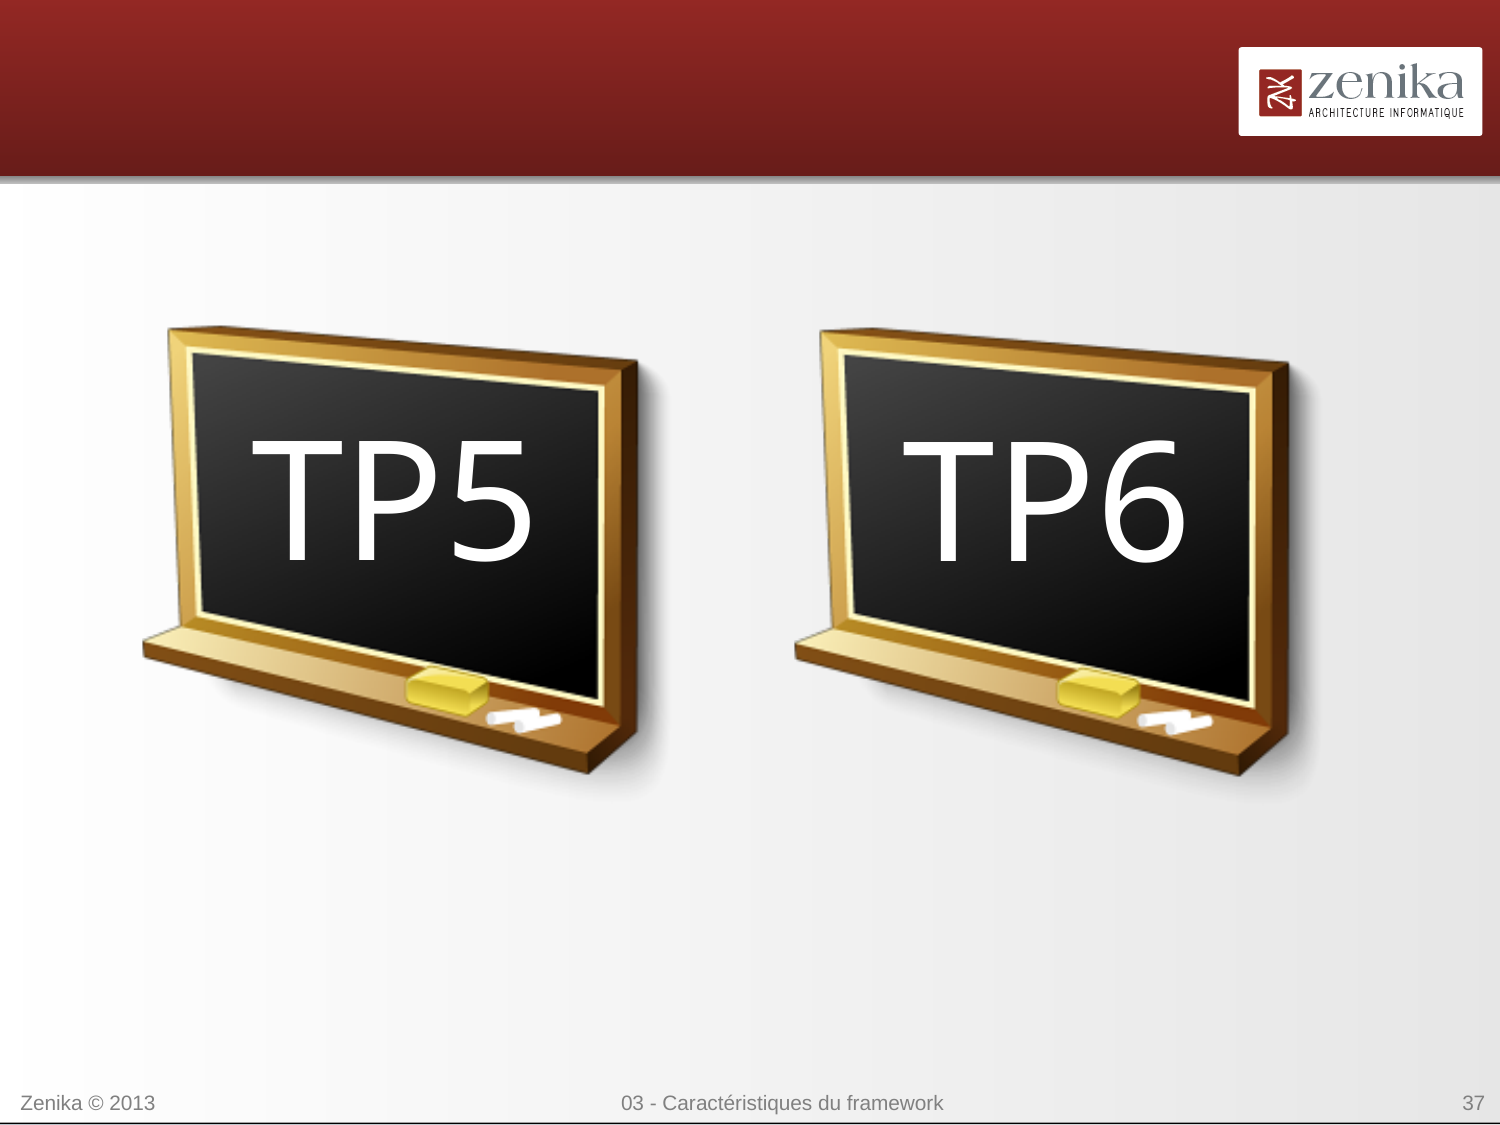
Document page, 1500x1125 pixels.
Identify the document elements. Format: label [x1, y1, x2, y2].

picture [139, 293, 674, 827]
picture [791, 295, 1325, 829]
picture [1257, 58, 1464, 125]
